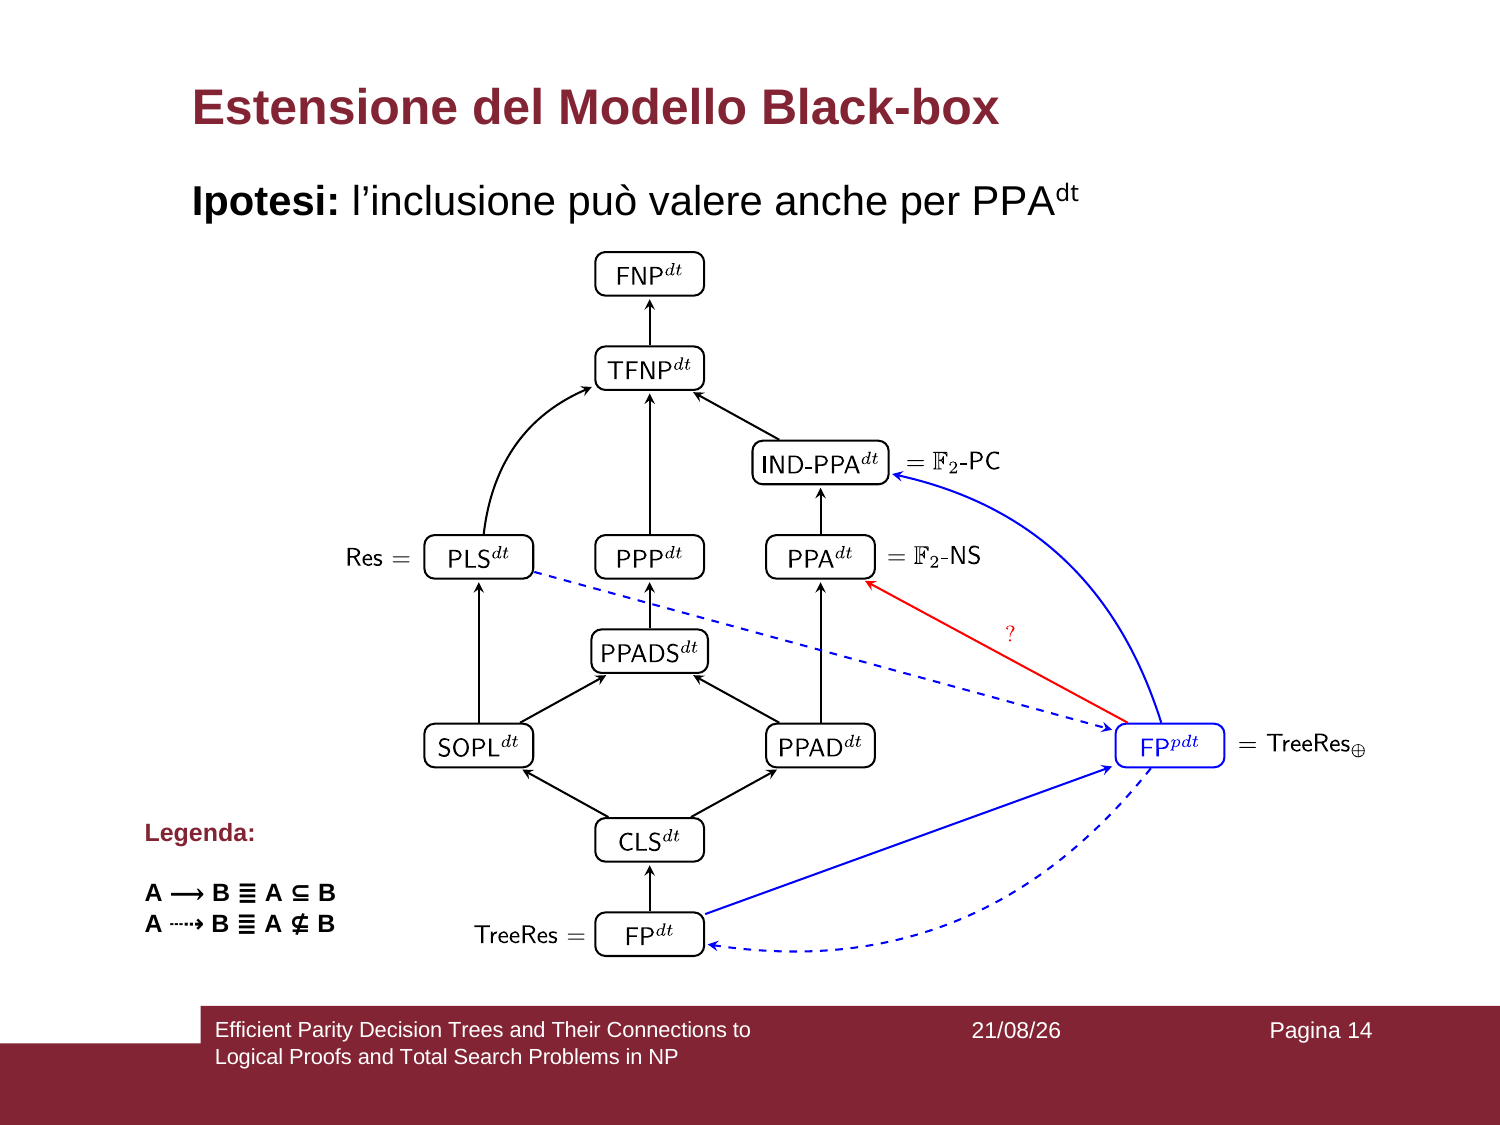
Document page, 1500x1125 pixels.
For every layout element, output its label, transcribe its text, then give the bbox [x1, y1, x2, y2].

text_box Pagina <number> [1173, 1008, 1388, 1084]
text_box 24/10/24 [860, 1008, 1173, 1084]
text_box Ipotesi: l’inclusione può valere anche per PPAdt [177, 165, 1392, 232]
text_box Efficient Parity Decision Trees and Their Connections to Logical Proofs and Total Search Problems in NP [200, 1008, 768, 1084]
text_box Estensione del Modello Black-box [177, 66, 1394, 151]
picture [336, 251, 1376, 973]
text_box Legenda: A ⟶ B ≣ A ⊆ B A ┄⇢ B ≣ A ⊈ B [129, 809, 455, 945]
